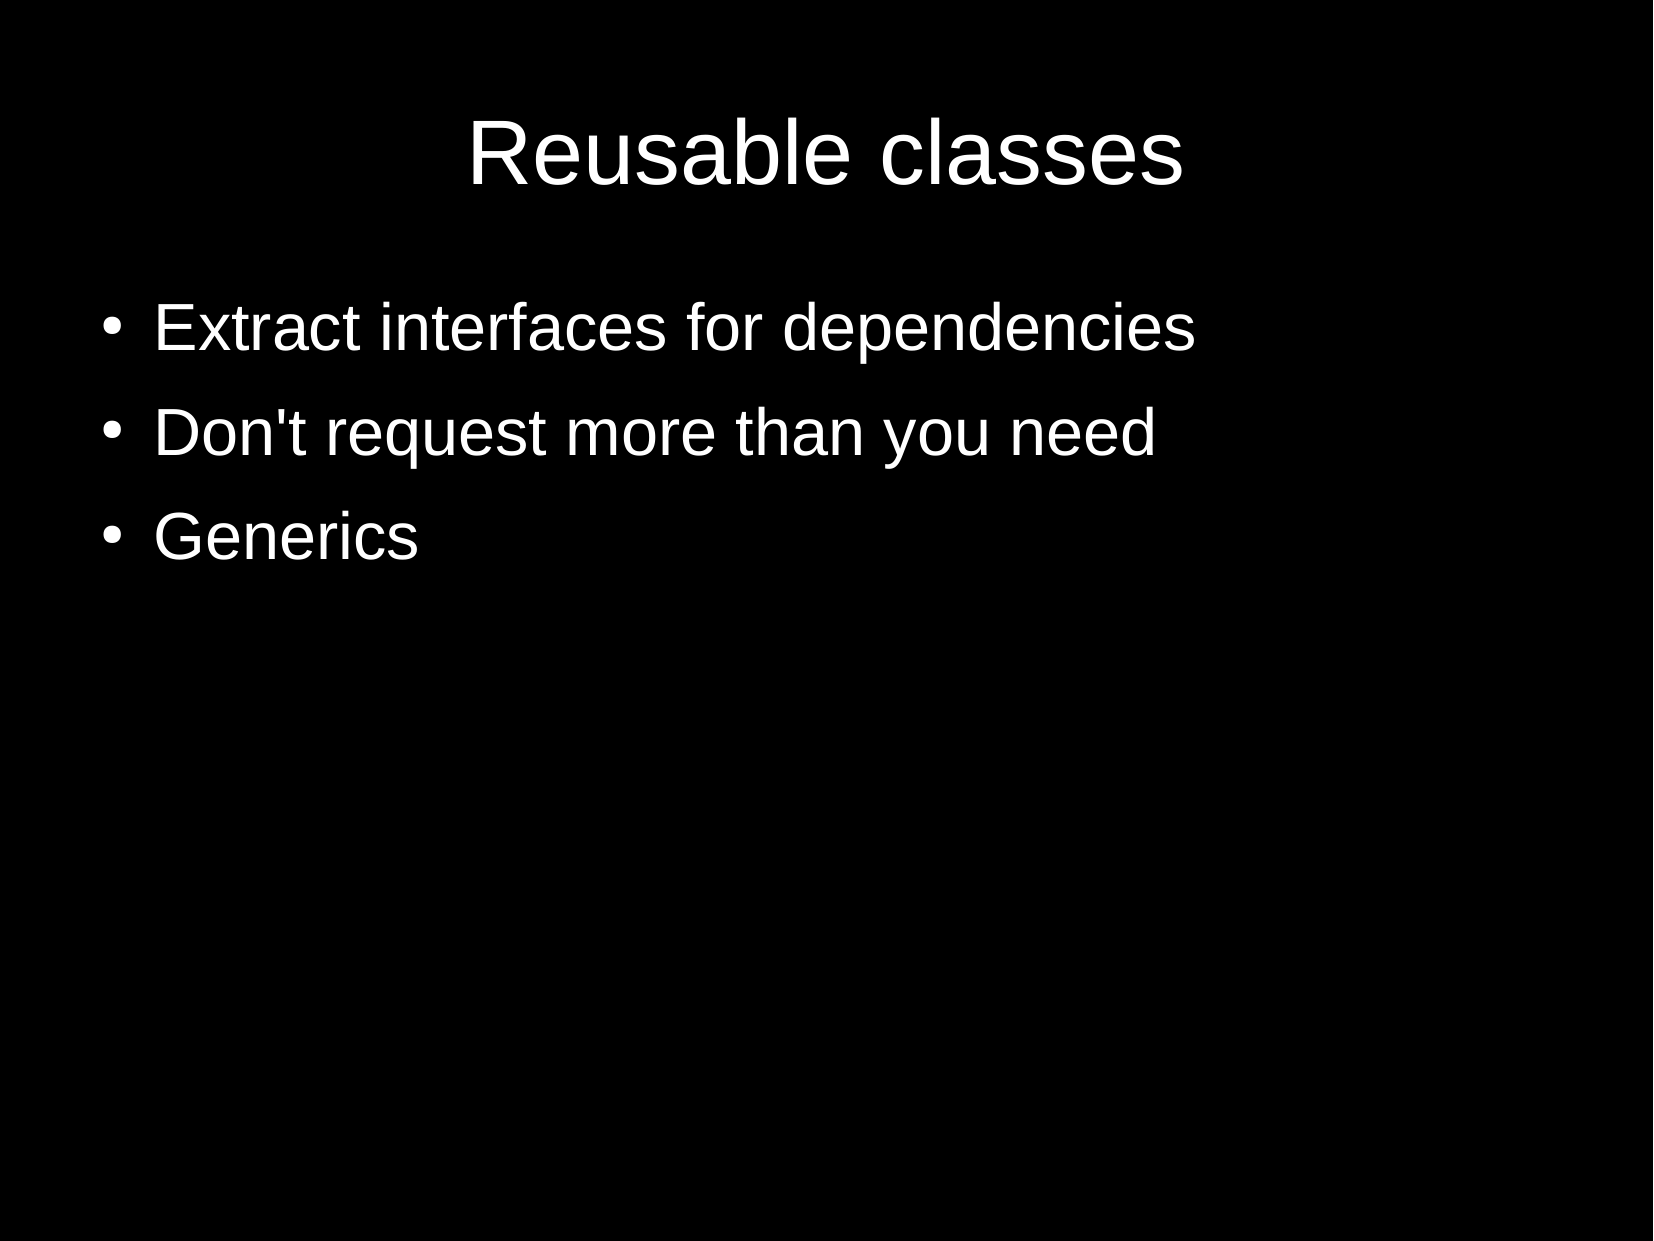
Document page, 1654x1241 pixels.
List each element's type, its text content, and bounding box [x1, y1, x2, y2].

title Reusable classes [82, 49, 1571, 257]
list Extract interfaces for dependencies Don't request more than you need Generics [82, 290, 1571, 1109]
